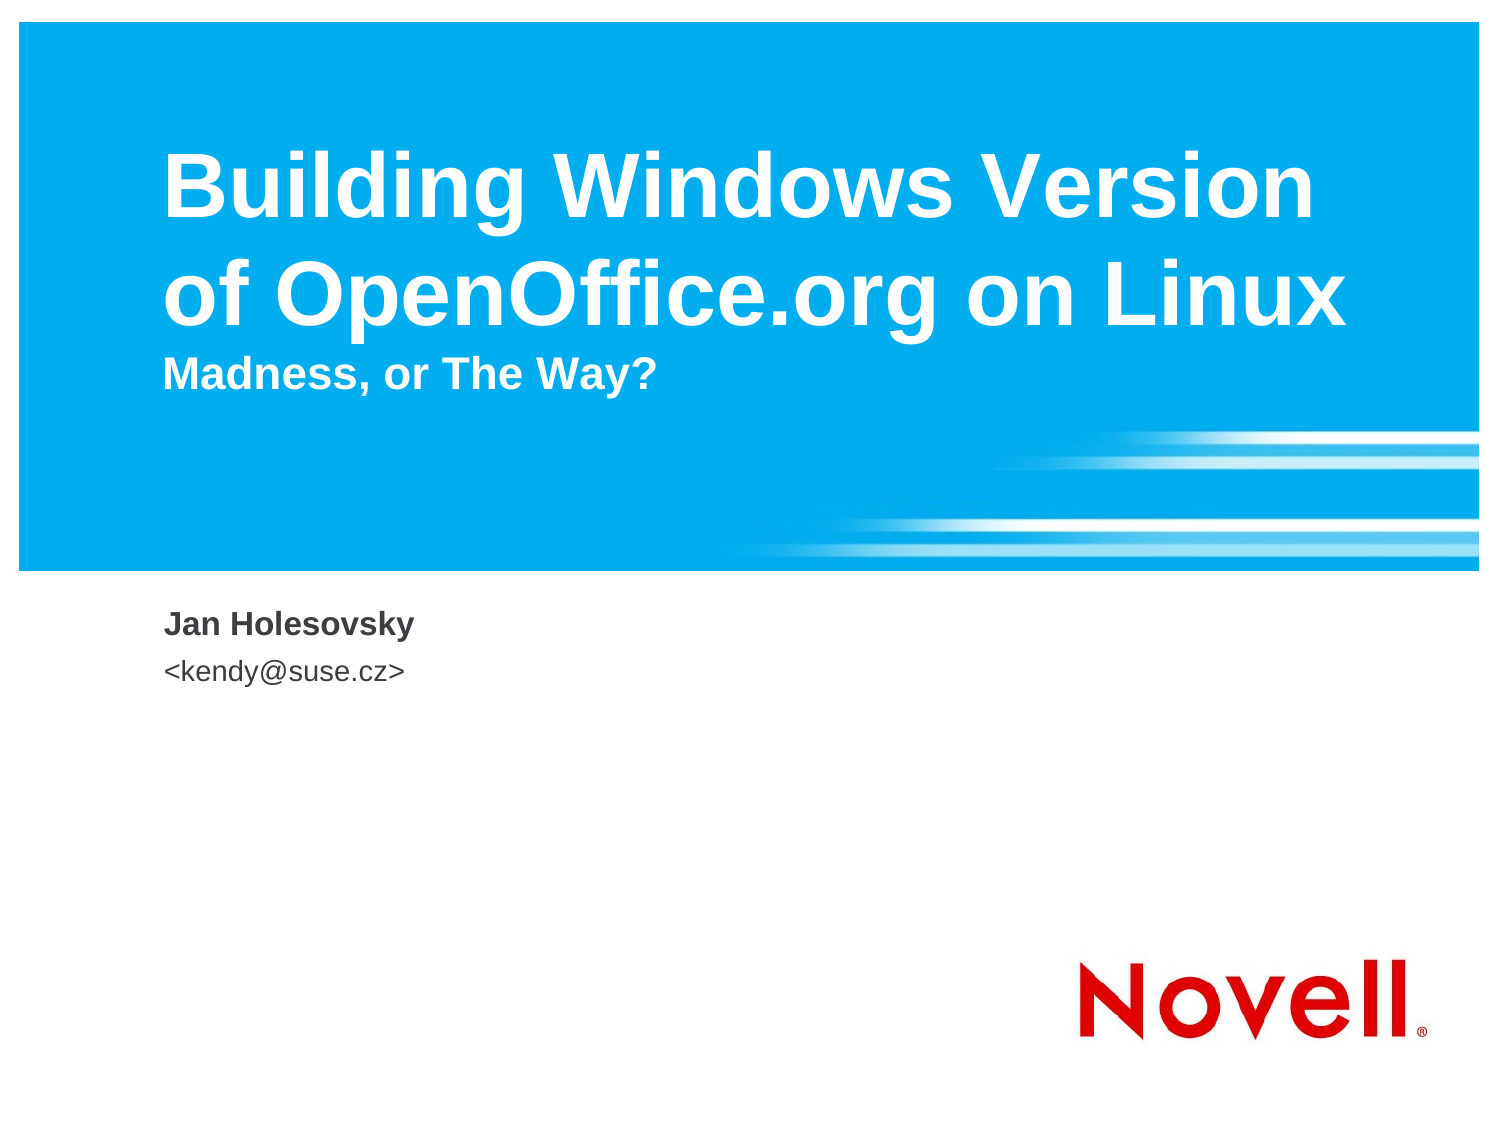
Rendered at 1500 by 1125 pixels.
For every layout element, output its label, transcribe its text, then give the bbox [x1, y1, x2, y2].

picture [1041, 431, 1479, 470]
subtitle Jan Holesovsky <kendy@suse.cz> [163, 601, 1072, 829]
picture [1070, 951, 1434, 1047]
picture [779, 518, 1479, 557]
title Building Windows Version of OpenOffice.org on Linux Madness, or The Way? [161, 134, 1475, 399]
